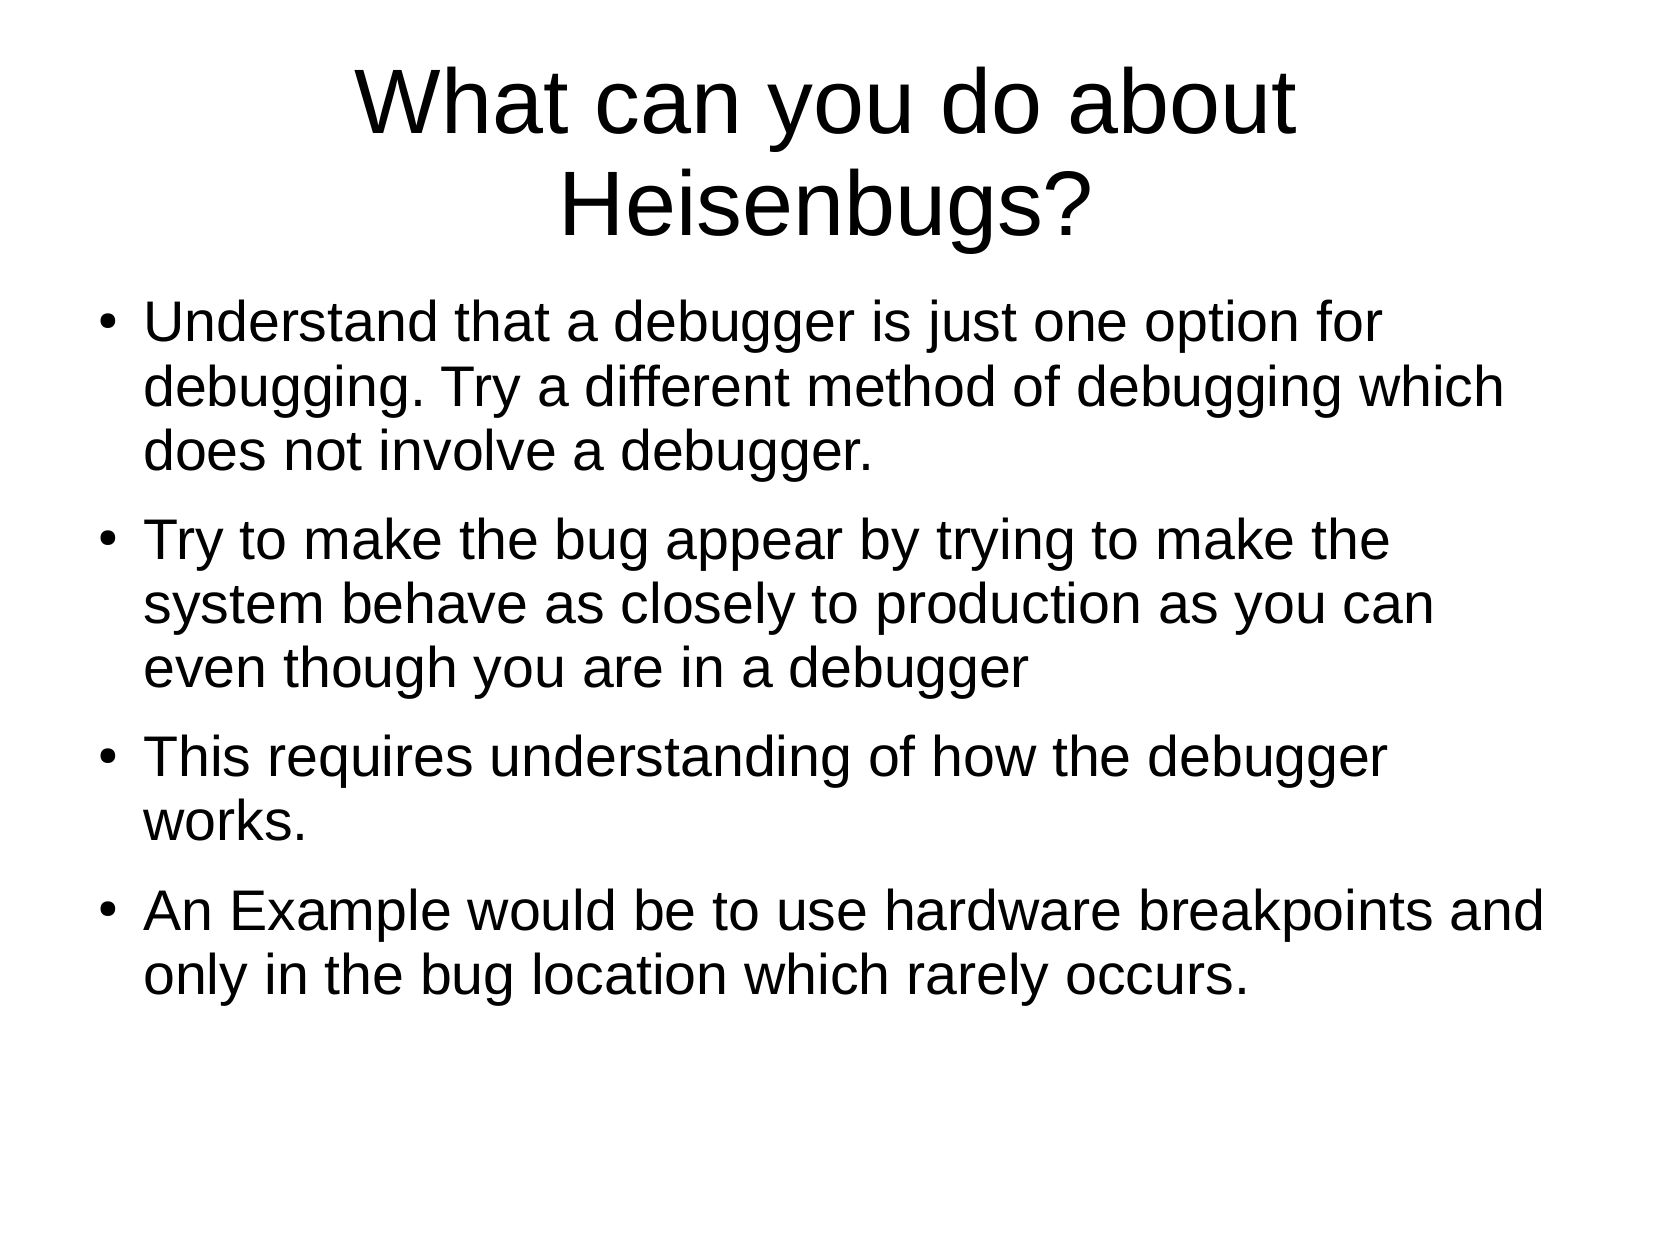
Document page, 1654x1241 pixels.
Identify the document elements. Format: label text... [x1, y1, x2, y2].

list Understand that a debugger is just one option for debugging. Try a different method of debugging which does not involve a debugger. Try to make the bug appear by trying to make the system behave as closely to production as you can even though you are in a debugger This requires understanding of how the debugger works. An Example would be to use hardware breakpoints and only in the bug location which rarely occurs. [82, 290, 1571, 1010]
title What can you do about Heisenbugs? [82, 49, 1571, 257]
